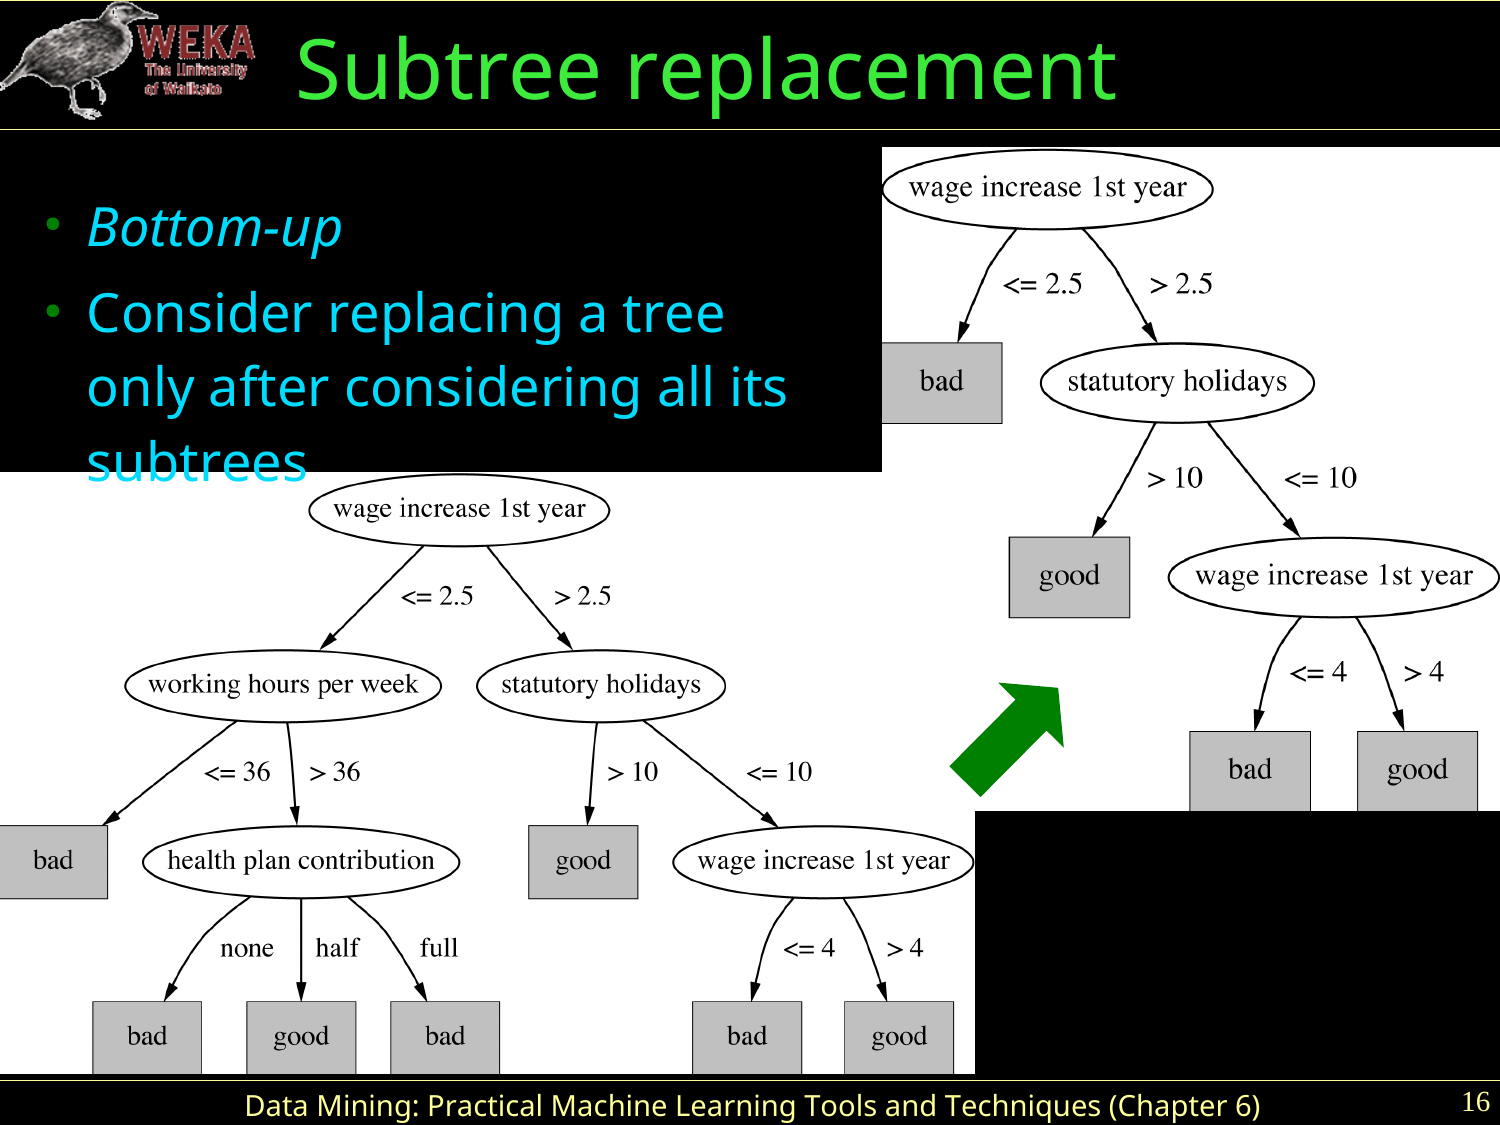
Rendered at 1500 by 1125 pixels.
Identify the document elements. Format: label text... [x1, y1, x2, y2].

list Bottom-up Consider replacing a tree only after considering all its subtrees [29, 181, 857, 857]
picture [0, 147, 1500, 1074]
picture [0, 1, 88, 129]
text_box [953, 686, 1060, 793]
title Subtree replacement [88, 0, 1327, 148]
